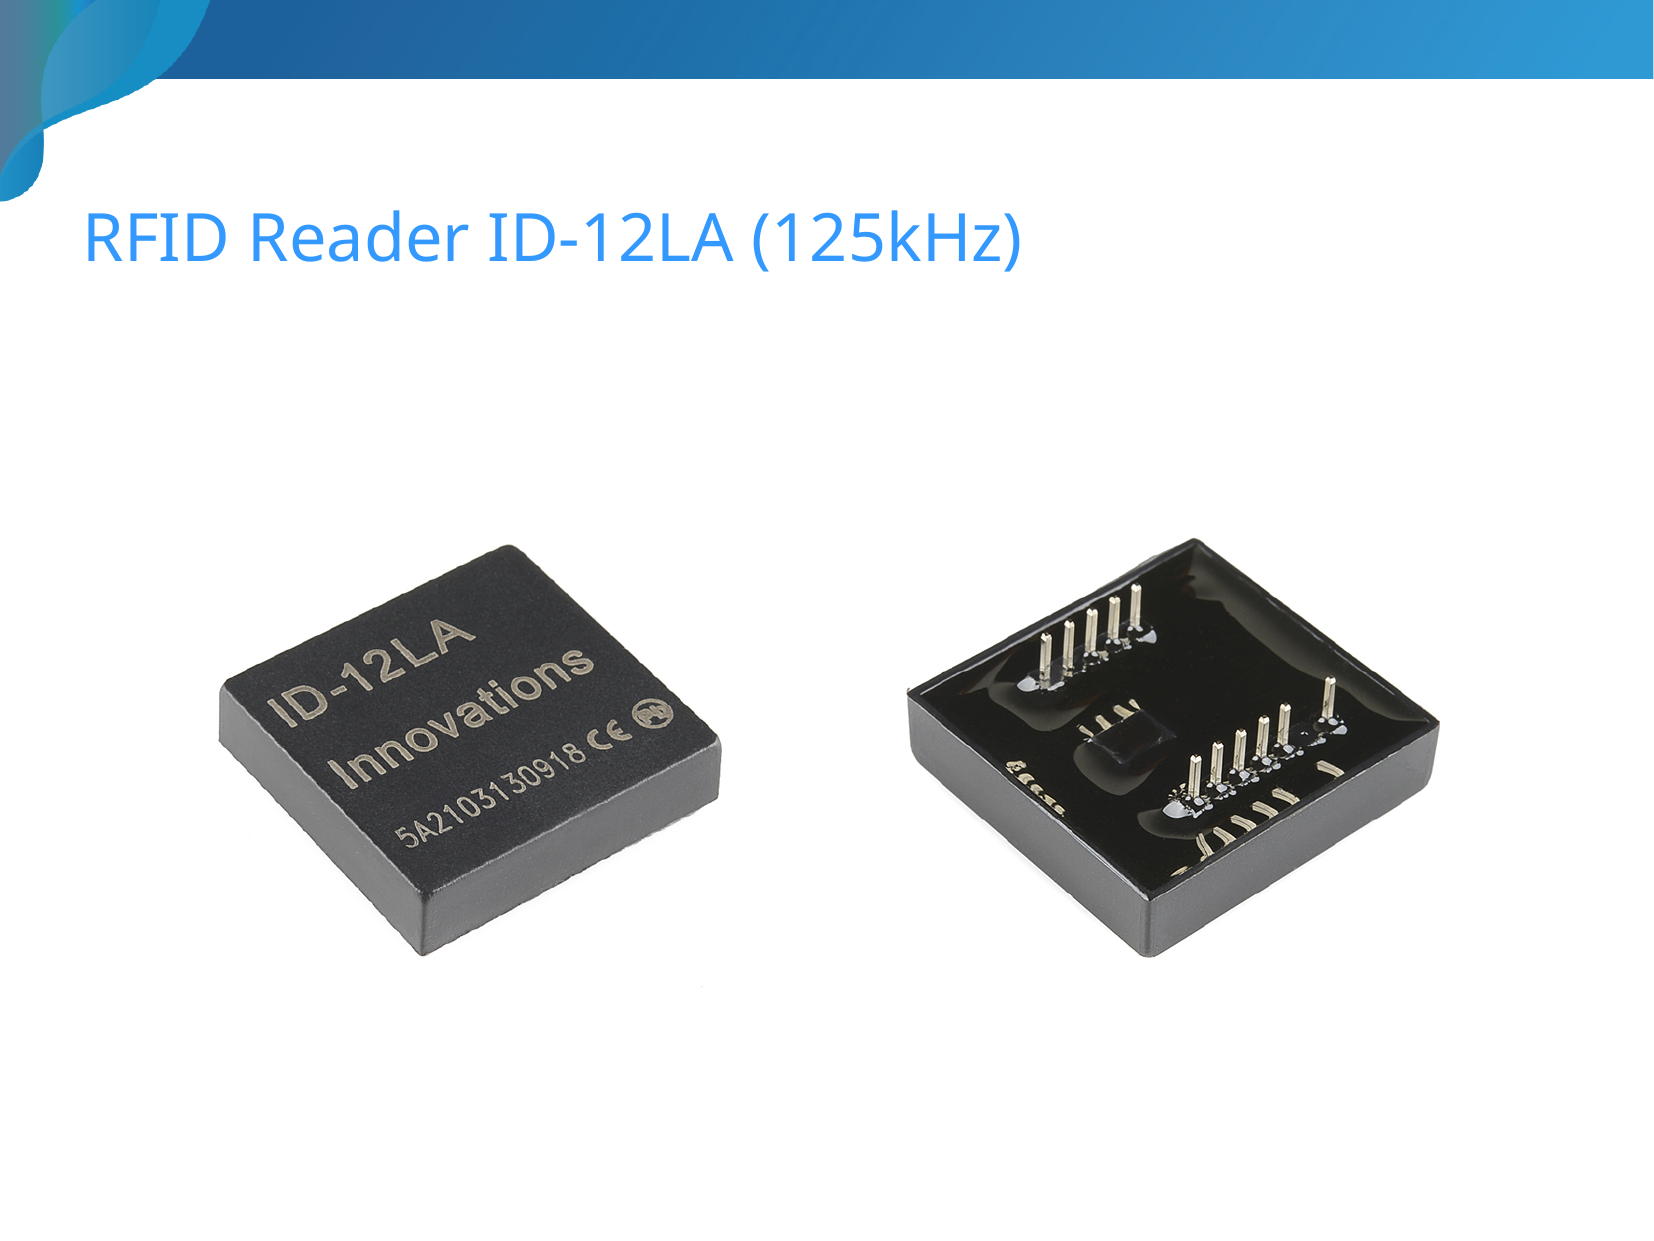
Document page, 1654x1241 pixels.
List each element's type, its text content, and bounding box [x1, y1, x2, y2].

title RFID Reader ID-12LA (125kHz) [82, 139, 1571, 332]
picture [0, 0, 1654, 1241]
